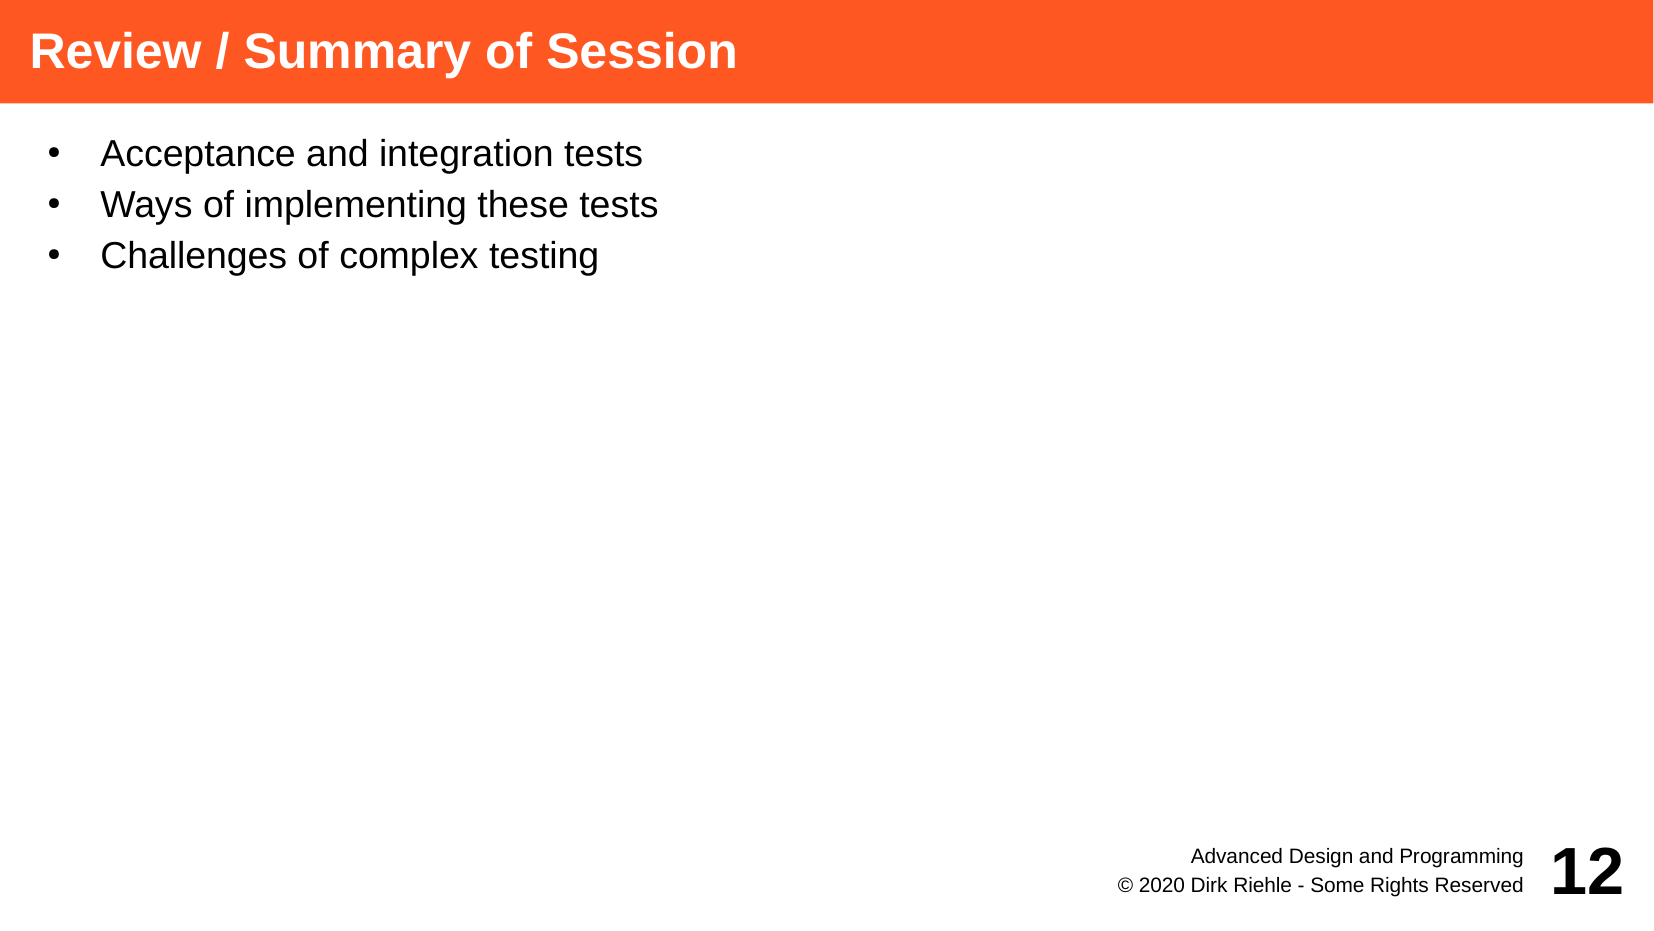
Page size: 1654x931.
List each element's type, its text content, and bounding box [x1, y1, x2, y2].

title Review / Summary of Session [0, 0, 1654, 104]
list Acceptance and integration tests Ways of implementing these tests Challenges of complex testing [29, 132, 1625, 813]
